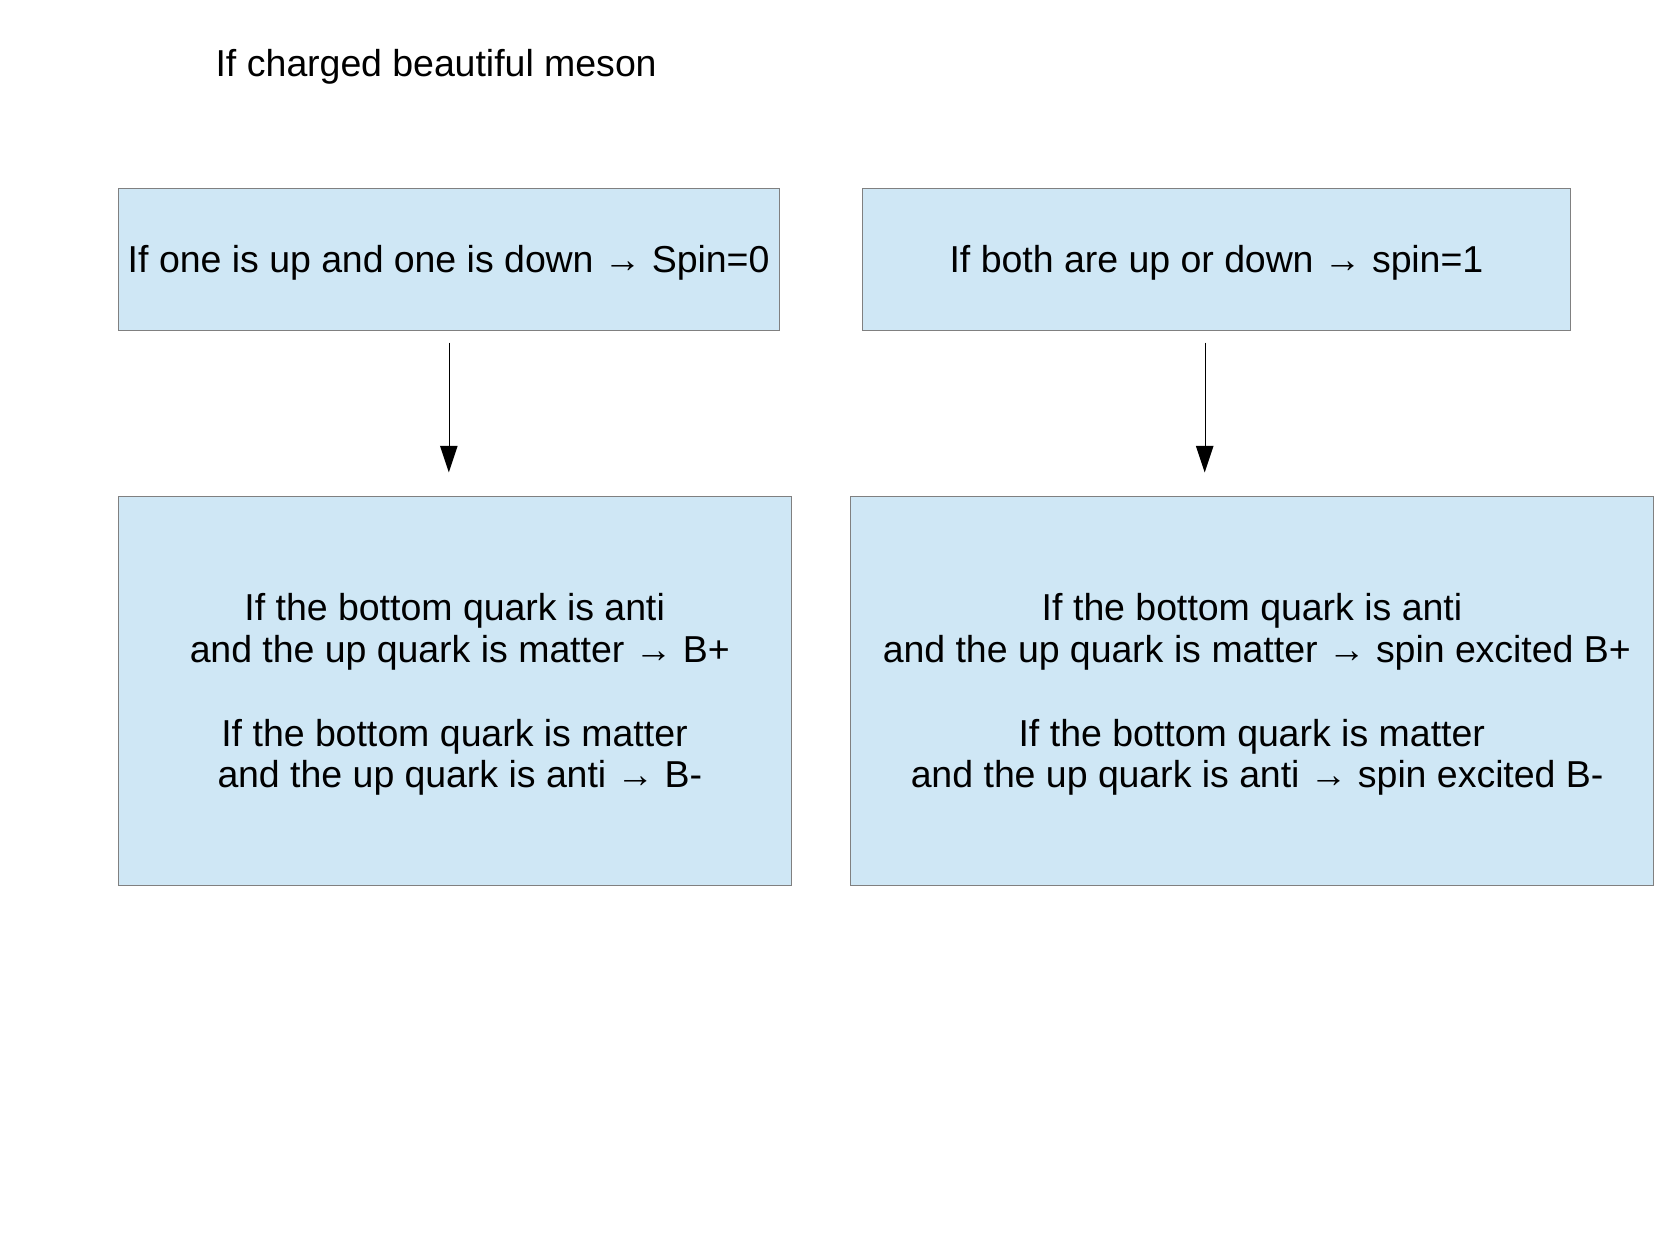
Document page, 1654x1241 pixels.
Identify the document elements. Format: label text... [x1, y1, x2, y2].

text_box If one is up and one is down → Spin=0 [118, 188, 780, 331]
text_box If charged beautiful meson [200, 35, 1524, 93]
text_box If the bottom quark is anti and the up quark is matter → B+ If the bottom quark is matter and the up quark is anti → B- [118, 496, 792, 886]
text_box If both are up or down → spin=1 [862, 188, 1571, 331]
text_box If the bottom quark is anti and the up quark is matter → spin excited B+ If the bottom quark is matter and the up quark is anti → spin excited B- [850, 496, 1654, 886]
